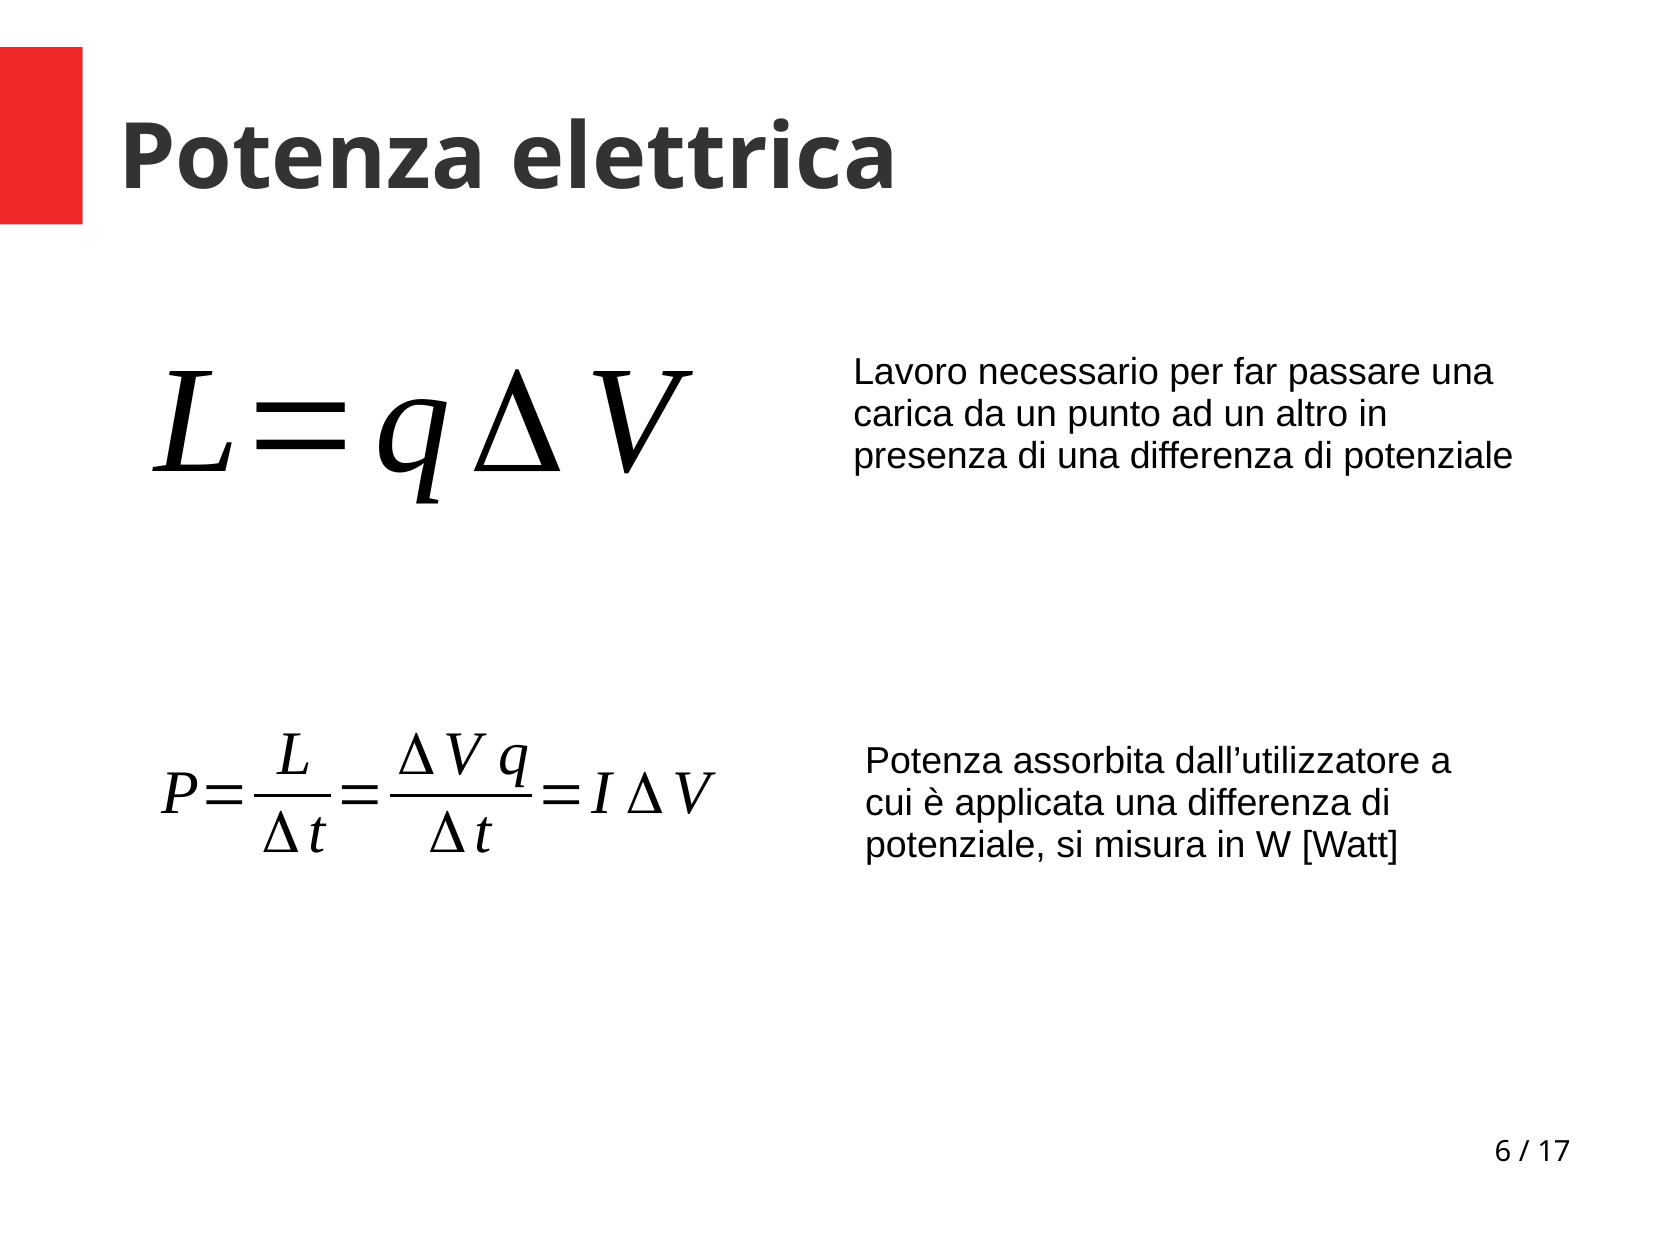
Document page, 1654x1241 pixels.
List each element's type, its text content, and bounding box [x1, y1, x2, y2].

text_box Potenza assorbita dall’utilizzatore a cui è applicata una differenza di potenziale, si misura in W [Watt] [850, 732, 1524, 874]
title Potenza elettrica [118, 49, 1571, 257]
chart [141, 720, 736, 868]
text_box Lavoro necessario per far passare una carica da un punto ad un altro in presenza di una differenza di potenziale [838, 343, 1548, 485]
chart [106, 337, 742, 508]
